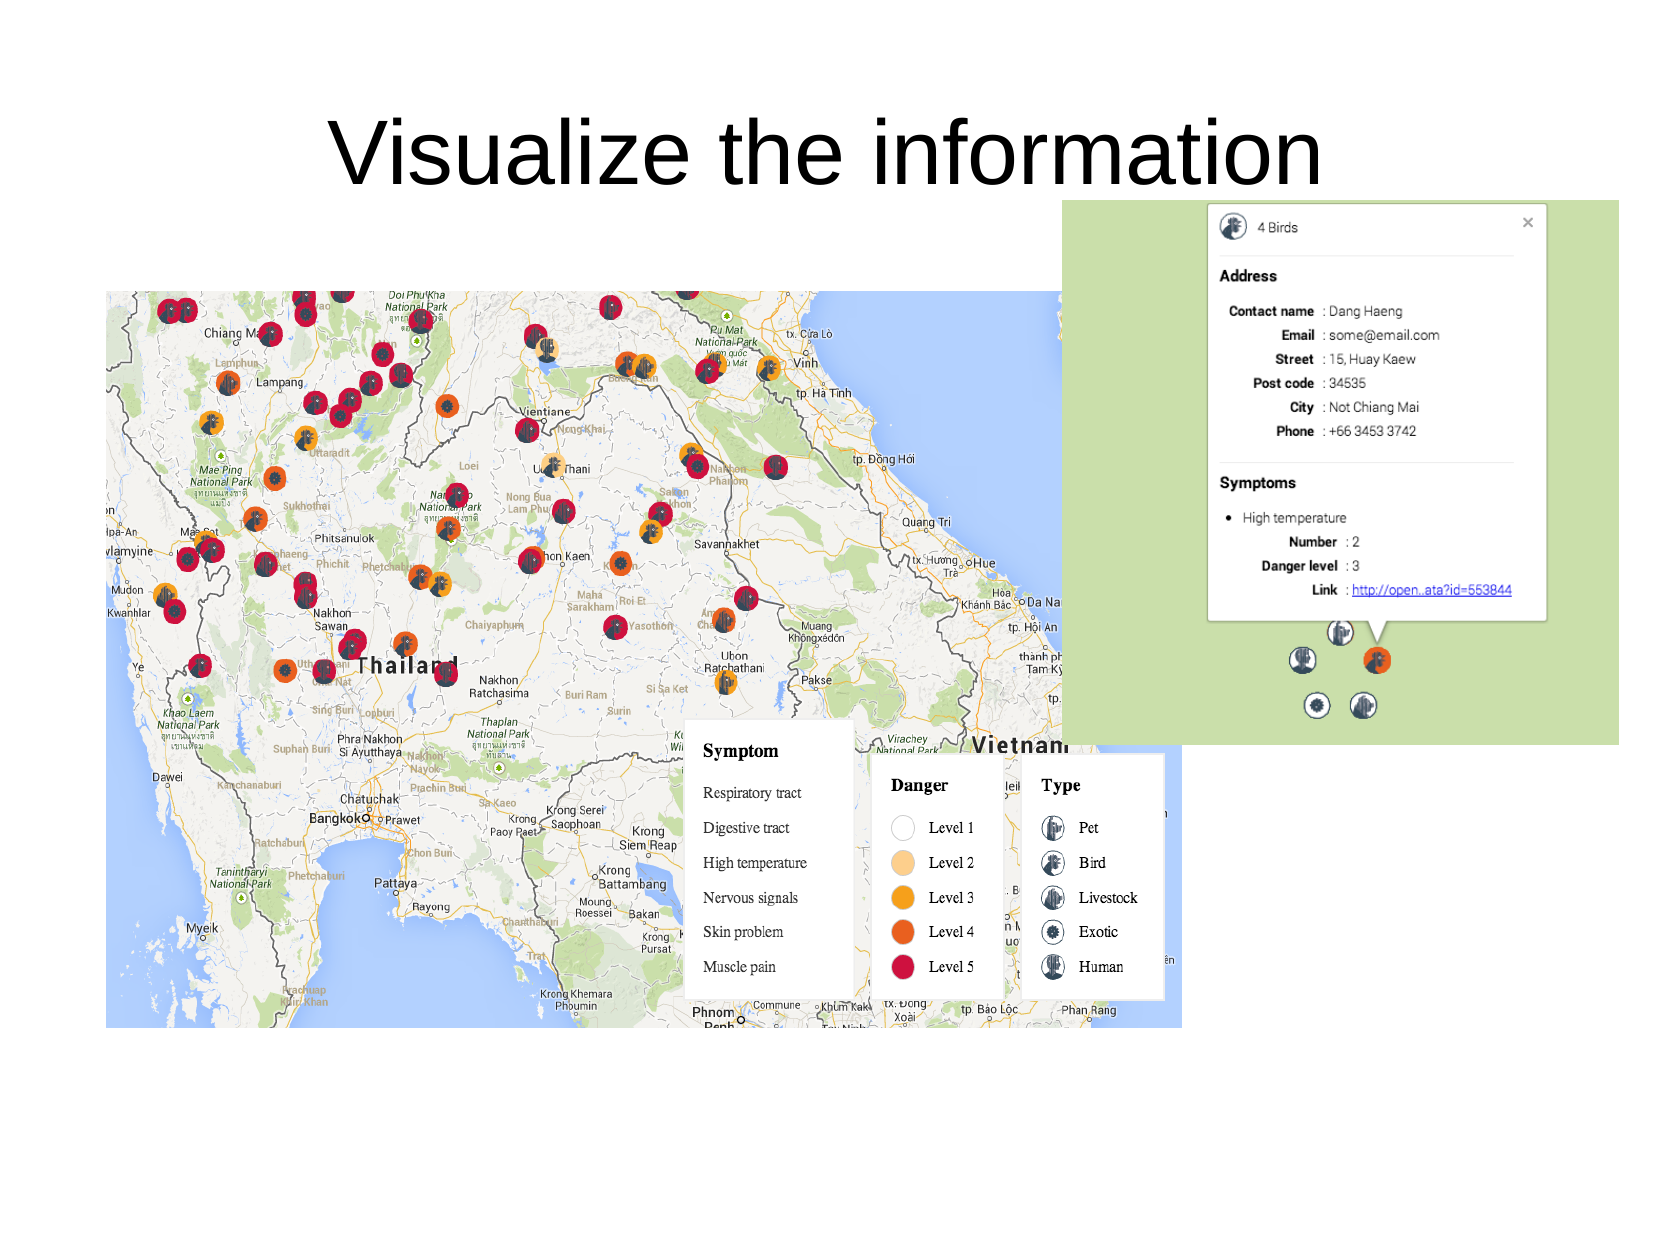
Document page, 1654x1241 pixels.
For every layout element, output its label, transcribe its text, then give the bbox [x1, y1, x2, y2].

title Visualize the information [82, 49, 1571, 257]
picture [106, 200, 1619, 1028]
